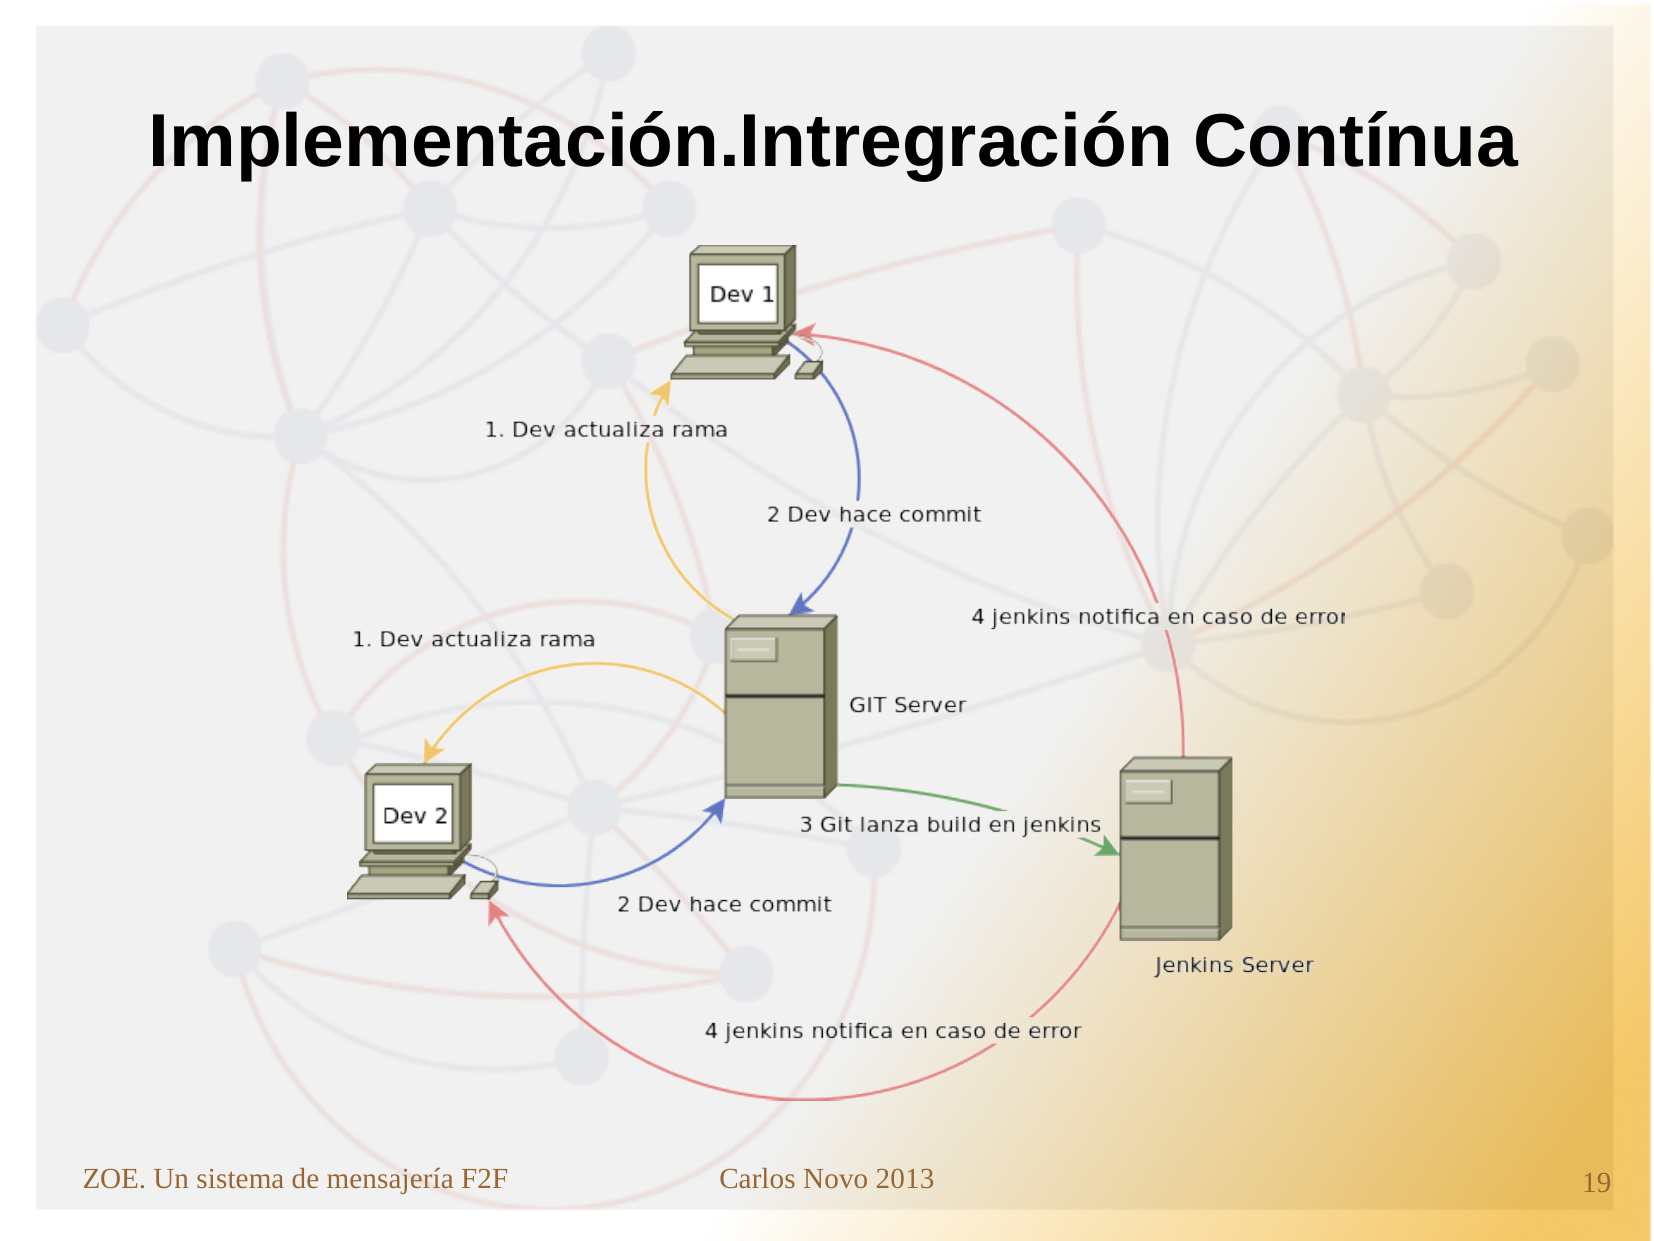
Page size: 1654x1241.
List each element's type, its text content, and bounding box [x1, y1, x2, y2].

subtitle Implementación.Intregración Contínua [106, 96, 1562, 186]
picture [0, 0, 1654, 1241]
